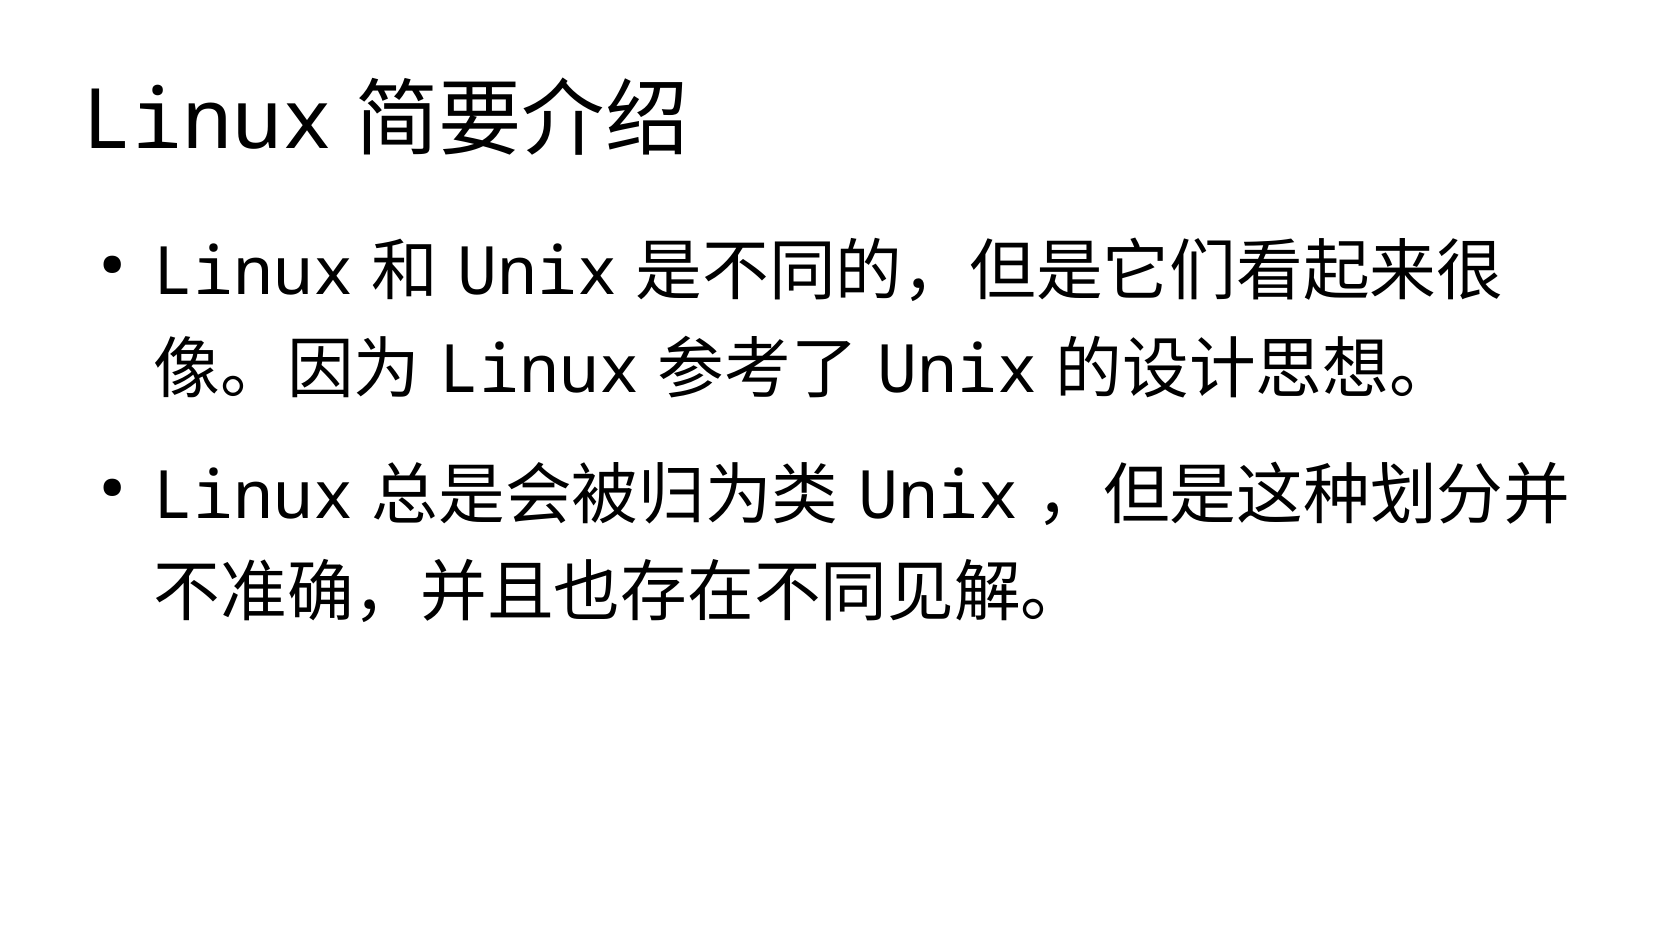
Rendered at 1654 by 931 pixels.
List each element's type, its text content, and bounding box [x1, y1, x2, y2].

title Linux简要介绍 [82, 37, 1571, 189]
list Linux和Unix是不同的，但是它们看起来很像。因为Linux参考了Unix的设计思想。 Linux总是会被归为类Unix，但是这种划分并不准确，并且也存在不同见解。 [82, 217, 1571, 827]
